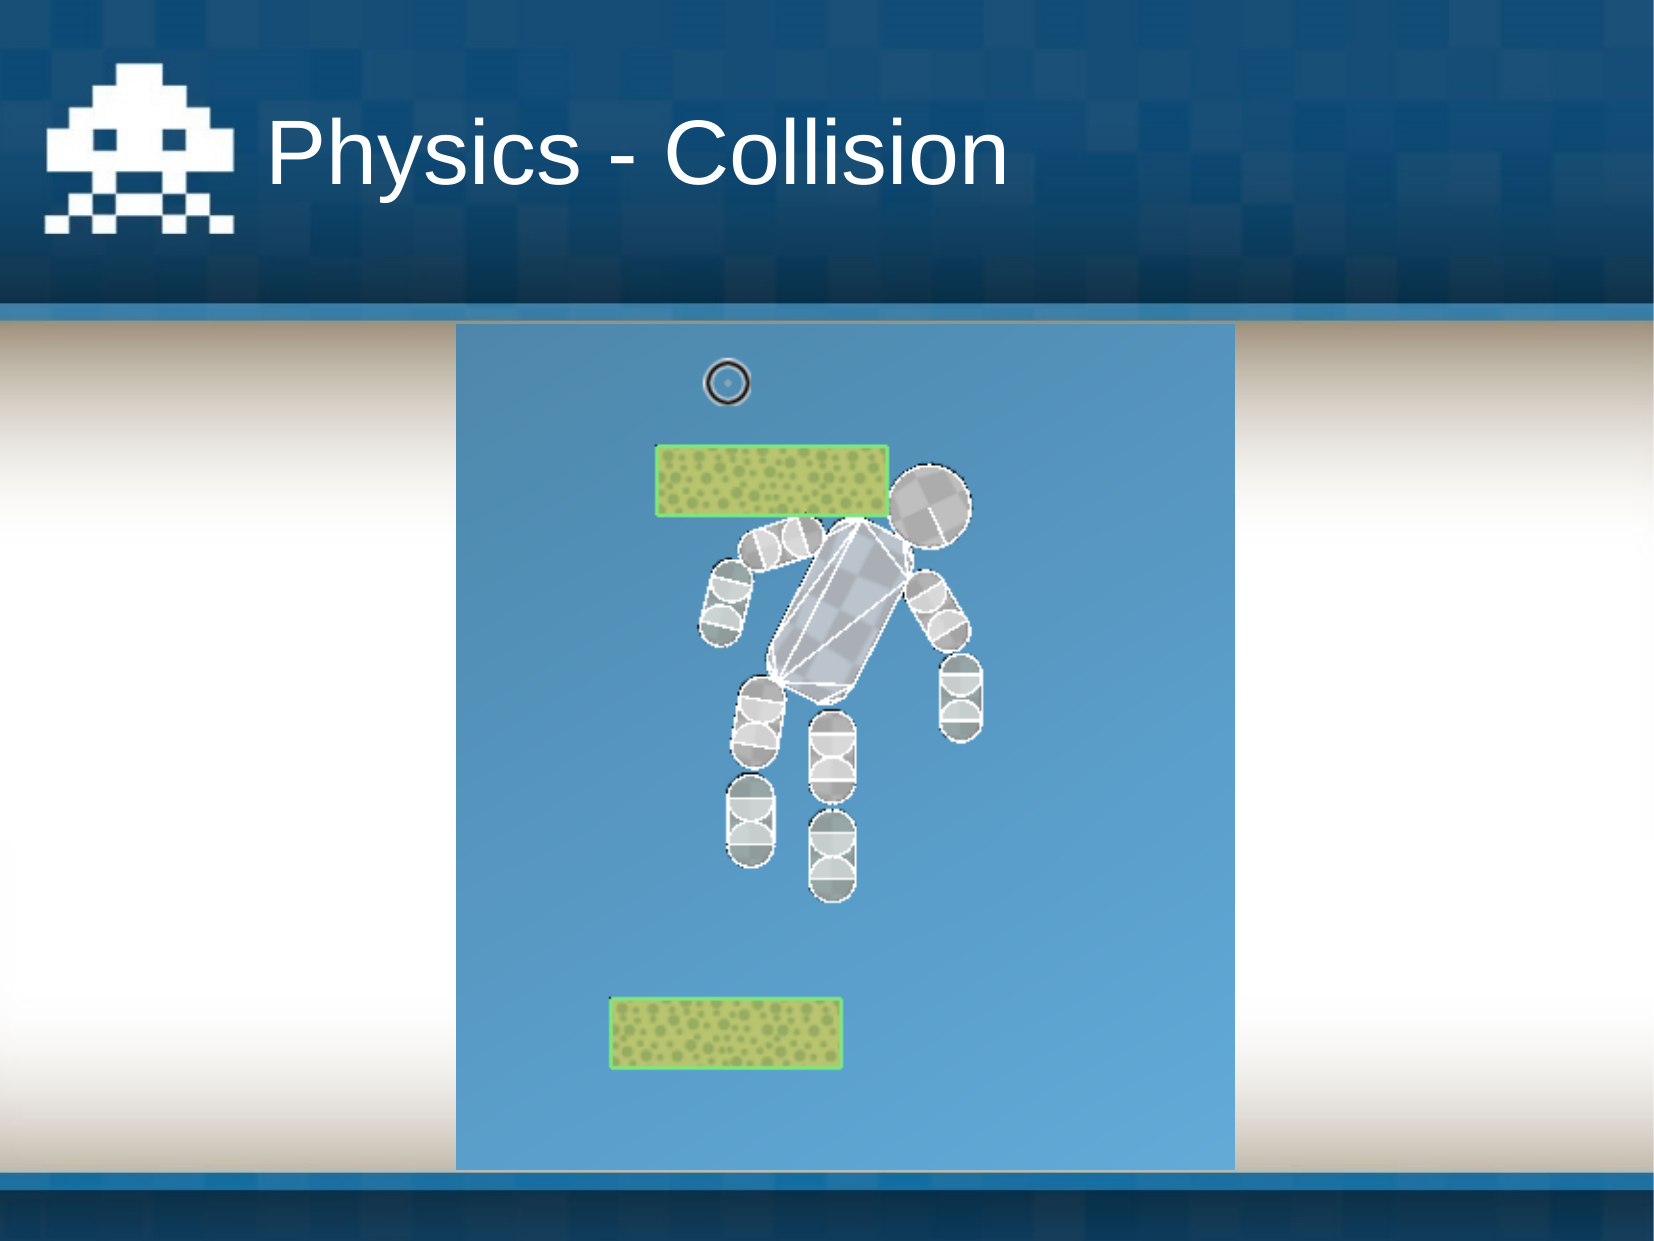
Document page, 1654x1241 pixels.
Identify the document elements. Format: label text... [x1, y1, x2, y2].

picture [0, 0, 1654, 1241]
title Physics - Collision [265, 49, 1571, 257]
